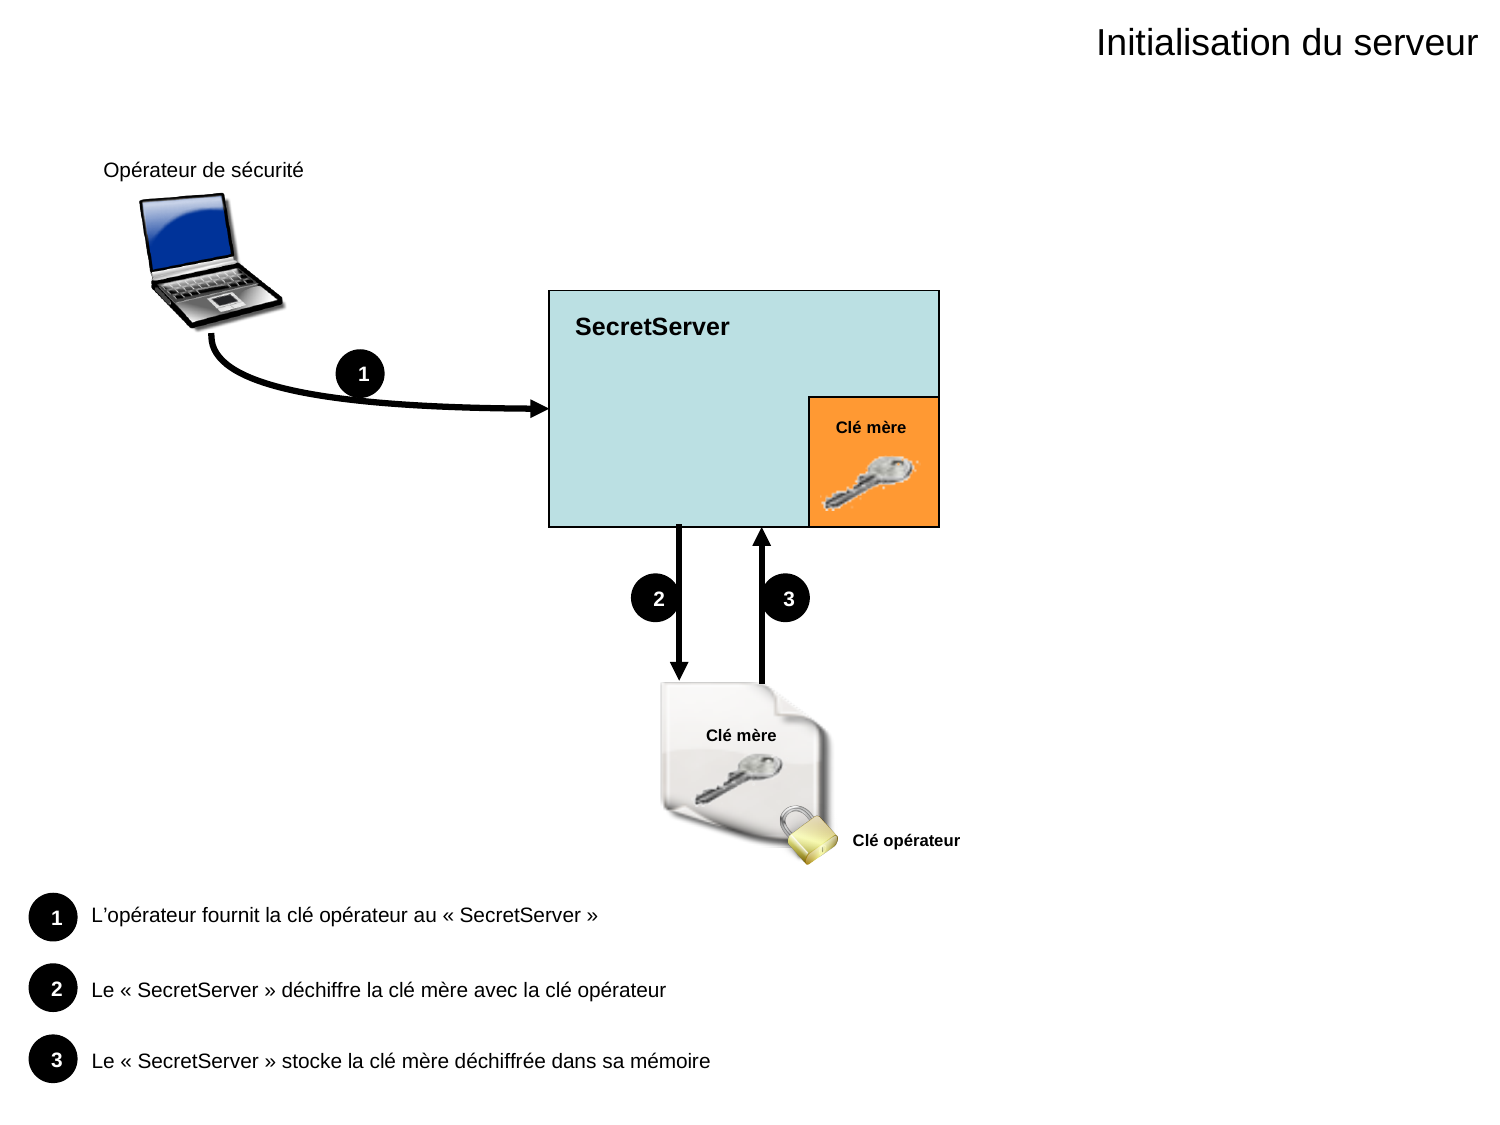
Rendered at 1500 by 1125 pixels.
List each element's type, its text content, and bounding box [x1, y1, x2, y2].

text_box Le « SecretServer » stocke la clé mère déchiffrée dans sa mémoire [76, 1039, 726, 1081]
text_box Clé opérateur [837, 822, 976, 859]
text_box Clé mère [691, 716, 792, 753]
text_box 3 [761, 574, 810, 622]
text_box L’opérateur fournit la clé opérateur au « SecretServer » [76, 893, 614, 934]
text_box 2 [631, 574, 680, 622]
text_box 1 [336, 350, 384, 398]
text_box SecretServer [560, 302, 746, 348]
picture [631, 681, 857, 870]
text_box Le « SecretServer » déchiffre la clé mère avec la clé opérateur [76, 968, 682, 1009]
picture [820, 455, 921, 511]
text_box Opérateur de sécurité [88, 148, 319, 190]
text_box Initialisation du serveur [1081, 10, 1494, 72]
text_box [549, 290, 939, 527]
text_box 3 [29, 1035, 77, 1083]
picture [135, 190, 288, 337]
text_box 2 [29, 964, 77, 1012]
text_box Clé mère [821, 408, 922, 445]
text_box 1 [29, 893, 76, 941]
